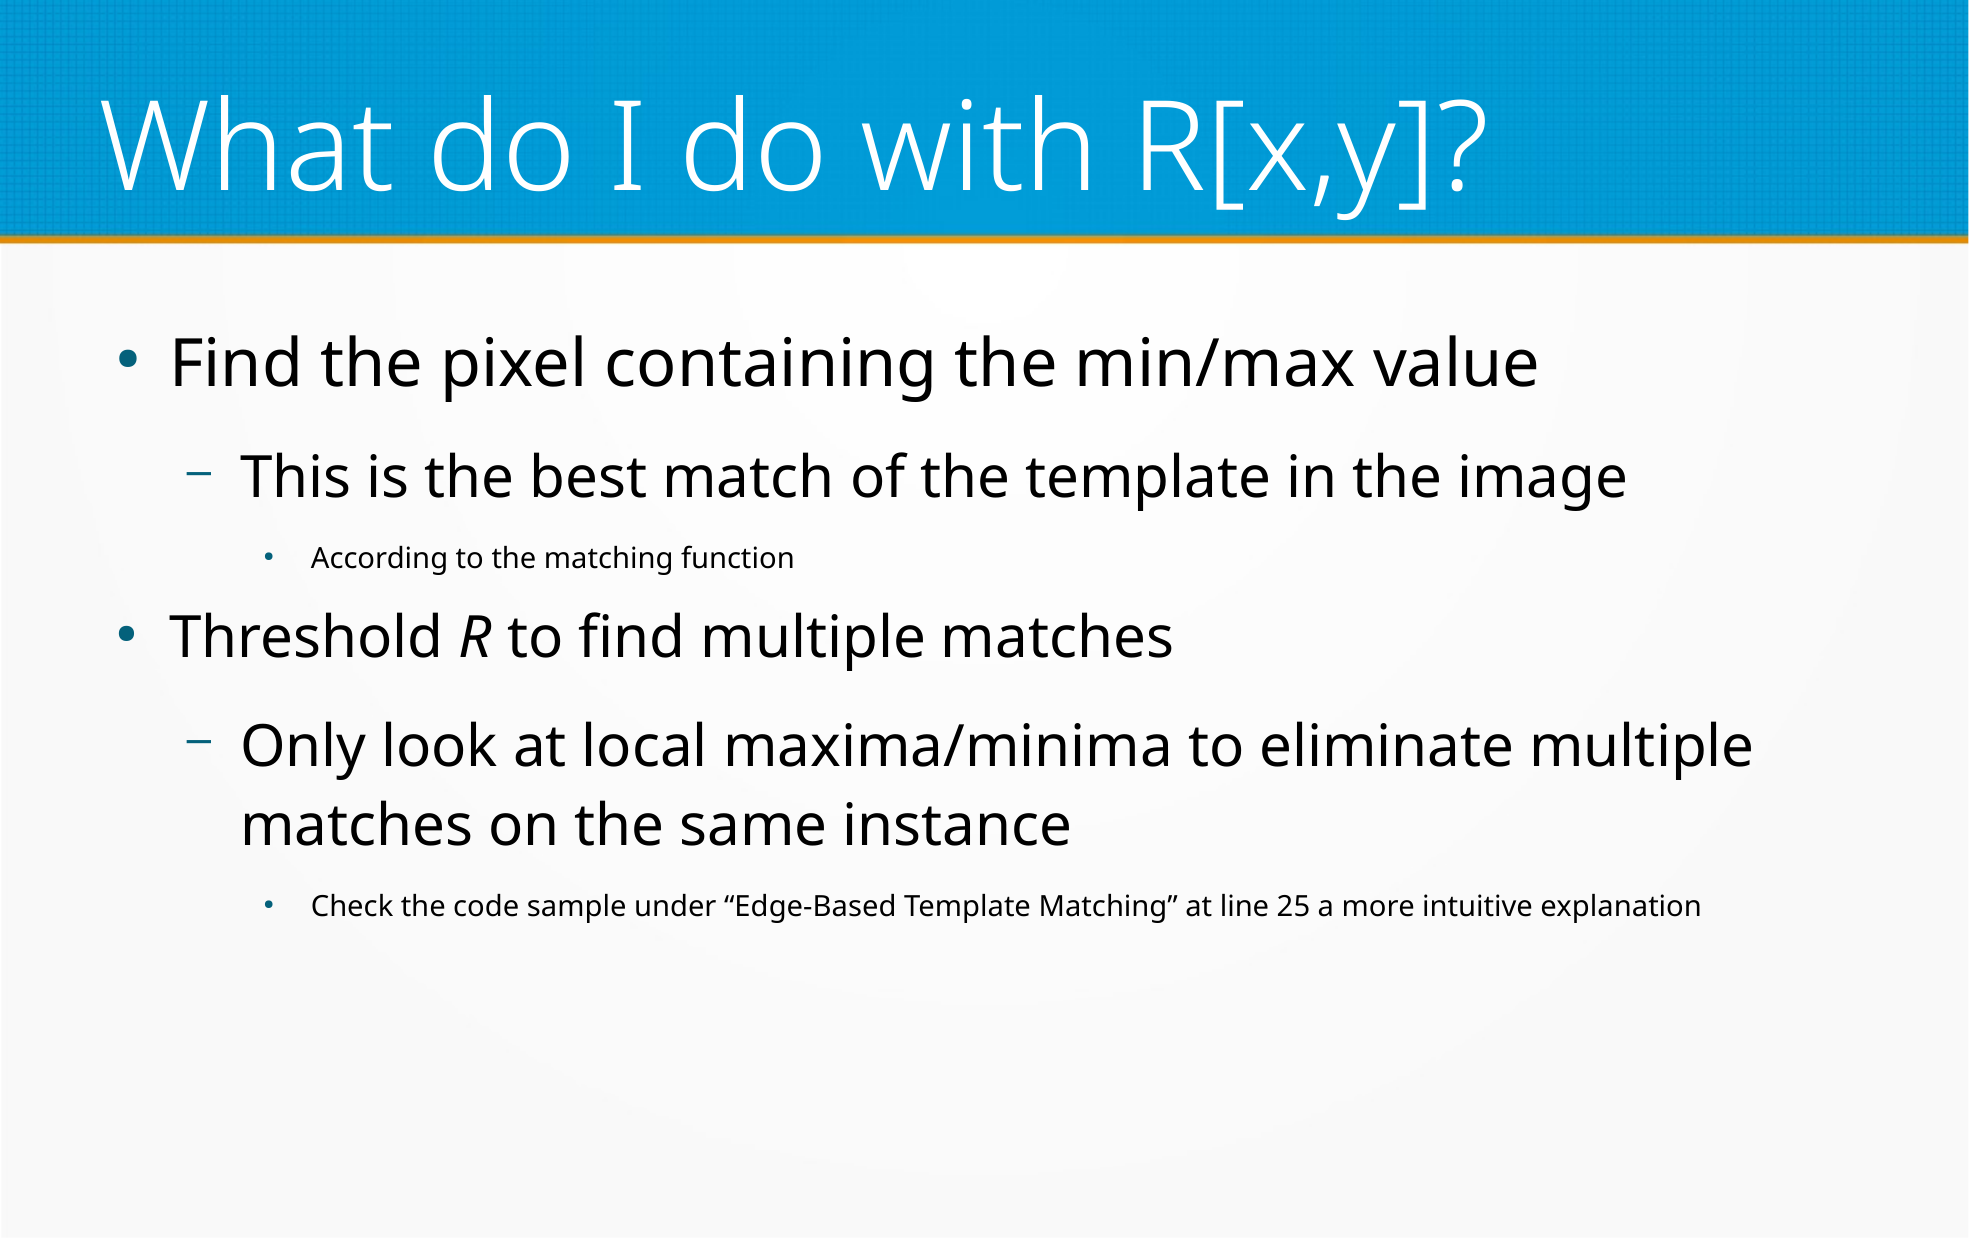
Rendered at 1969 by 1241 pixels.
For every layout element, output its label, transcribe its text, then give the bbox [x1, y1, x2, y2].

title What do I do with R[x,y]? [98, 19, 1870, 227]
list Find the pixel containing the min/max value This is the best match of the template in the image According to the matching function Threshold R to find multiple matches Only look at local maxima/minima to eliminate multiple matches on the same instance Check the code sample under “Edge-Based Template Matching” at line 25 a more intuitive explanation [98, 315, 1861, 1081]
picture [0, 233, 1969, 1241]
